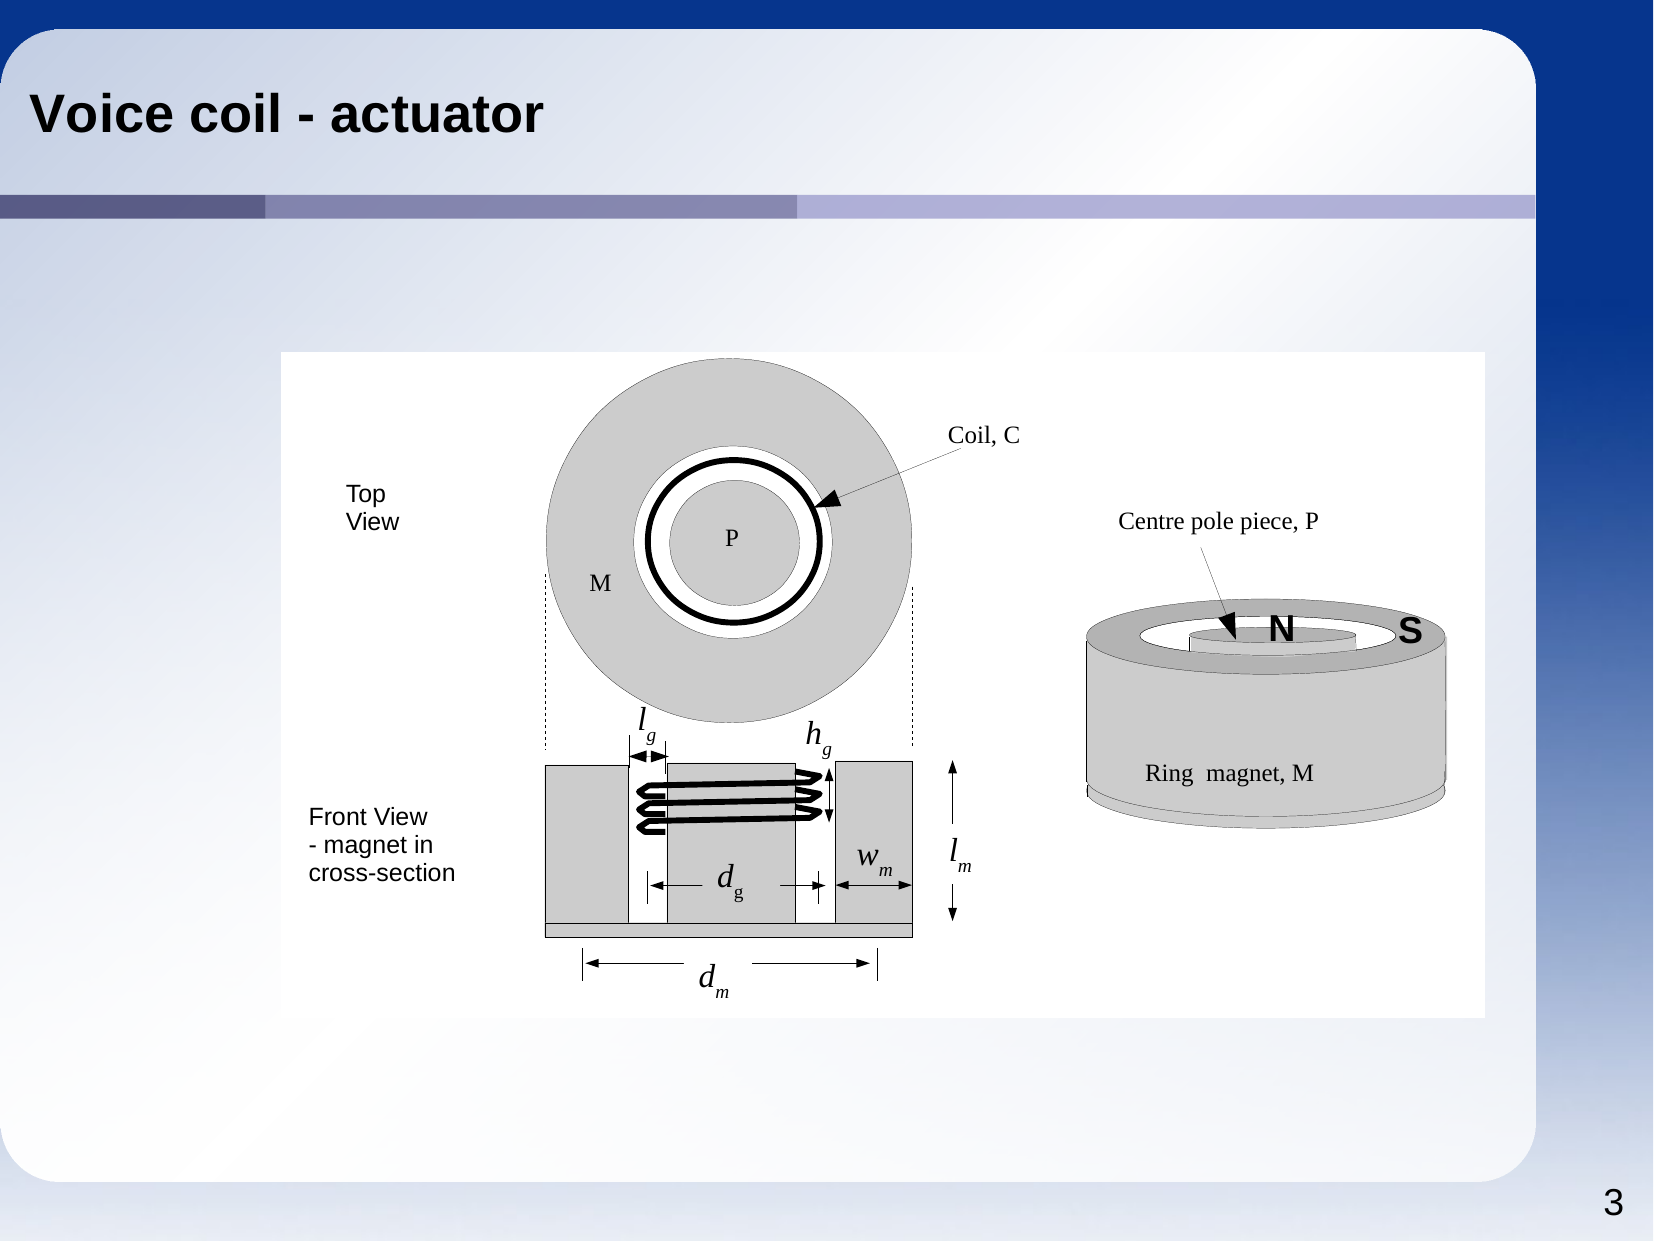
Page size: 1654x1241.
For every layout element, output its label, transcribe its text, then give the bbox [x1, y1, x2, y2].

chart [280, 352, 1486, 1019]
picture [0, 0, 1654, 1241]
title Voice coil - actuator [29, 49, 1506, 178]
